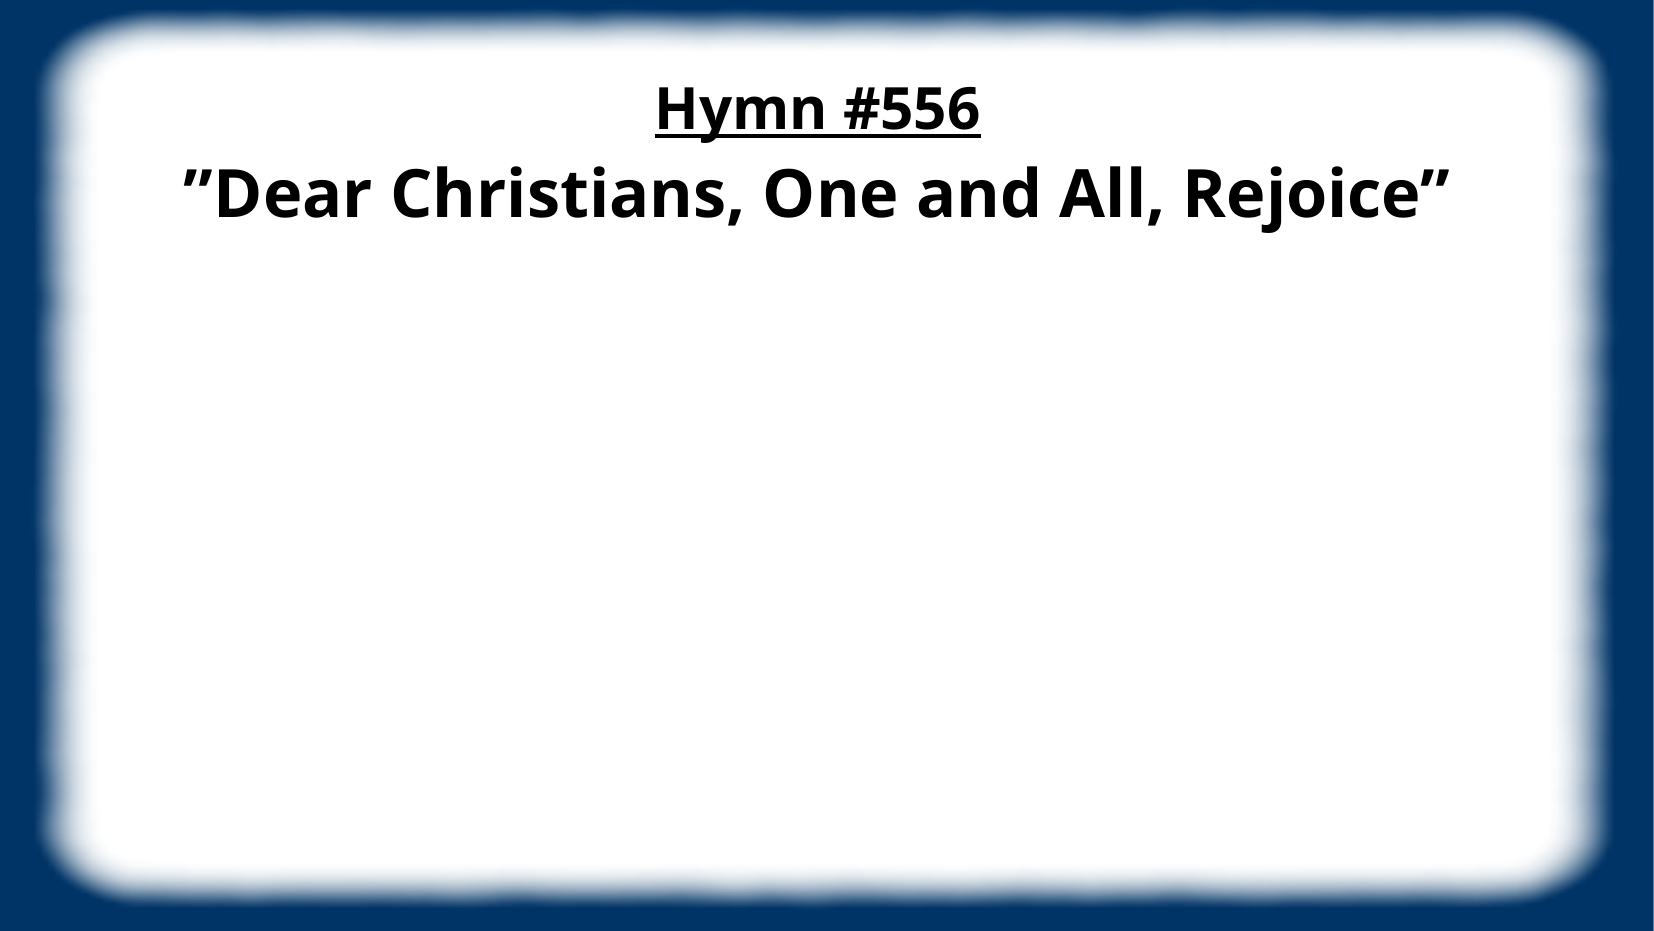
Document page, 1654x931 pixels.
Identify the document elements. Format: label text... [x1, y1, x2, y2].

picture [0, 0, 1654, 931]
text_box Hymn #556 ”Dear Christians, One and All, Rejoice” [105, 60, 1531, 241]
